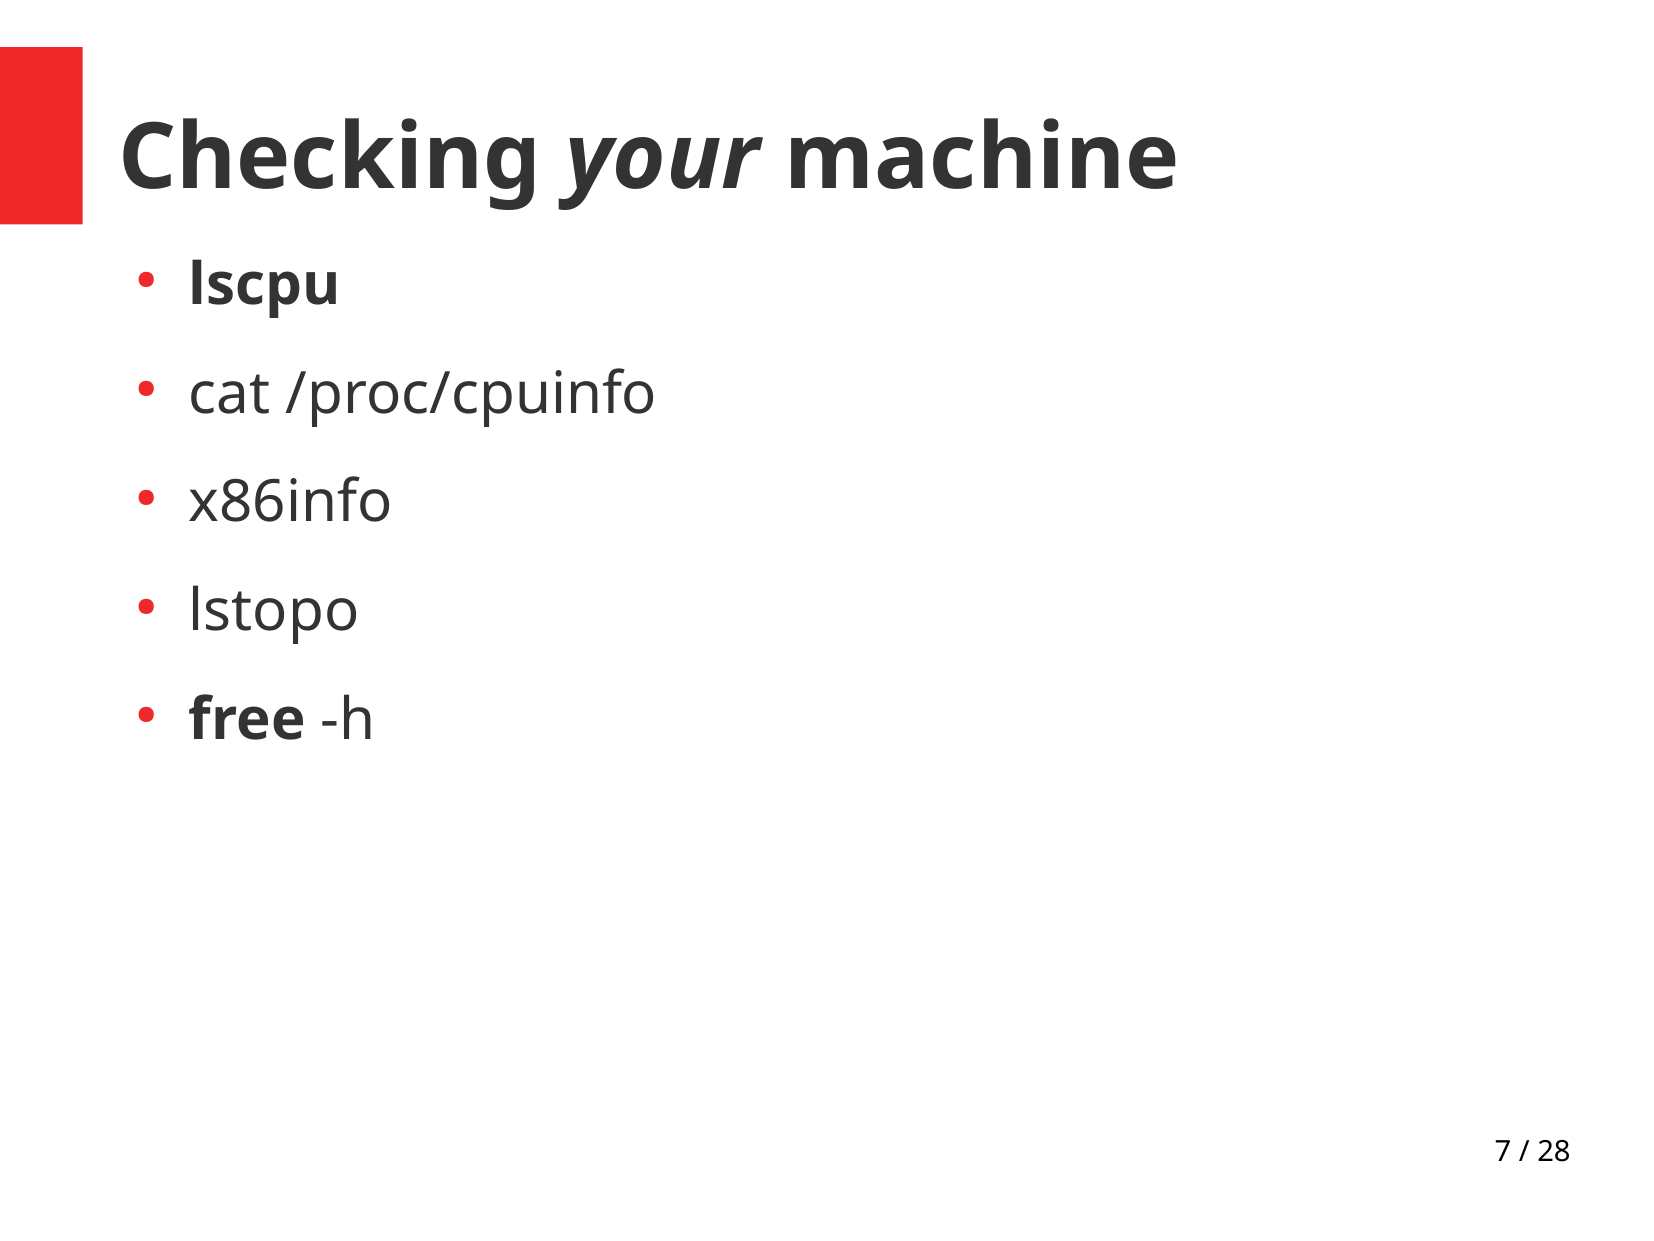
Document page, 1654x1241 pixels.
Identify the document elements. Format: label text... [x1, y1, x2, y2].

title Checking your machine [118, 49, 1571, 257]
list lscpu cat /proc/cpuinfo x86info lstopo free -h [118, 242, 1536, 962]
